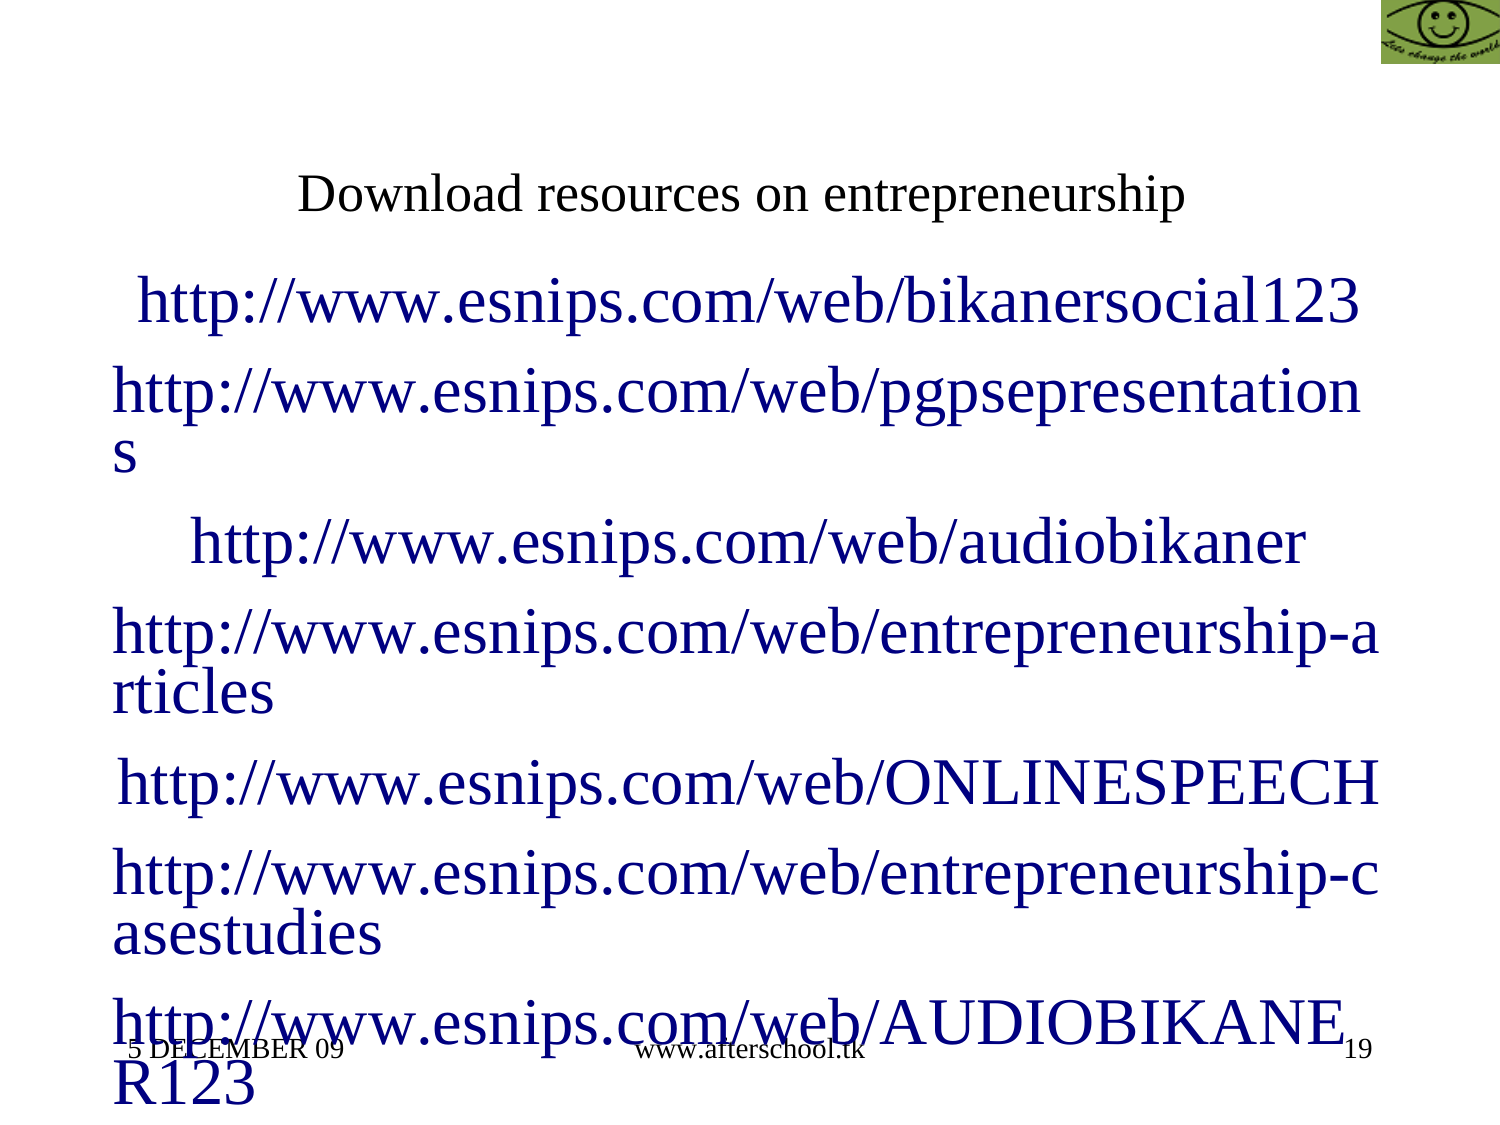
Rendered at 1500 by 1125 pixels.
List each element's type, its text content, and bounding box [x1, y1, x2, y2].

picture [1381, 0, 1500, 64]
text_box [725, 173, 765, 249]
subtitle http://www.esnips.com/web/bikanersocial123 http://www.esnips.com/web/pgpsepresentations http://www.esnips.com/web/audiobikaner http://www.esnips.com/web/entrepreneurship-articles http://www.esnips.com/web/ONLINESPEECH http://www.esnips.com/web/entrepreneurship-casestudies http://www.esnips.com/web/AUDIOBIKANER123 http://www.esnips.com/web/communication-skills [112, 262, 1388, 1063]
title Download resources on entrepreneurship [112, 107, 1388, 262]
